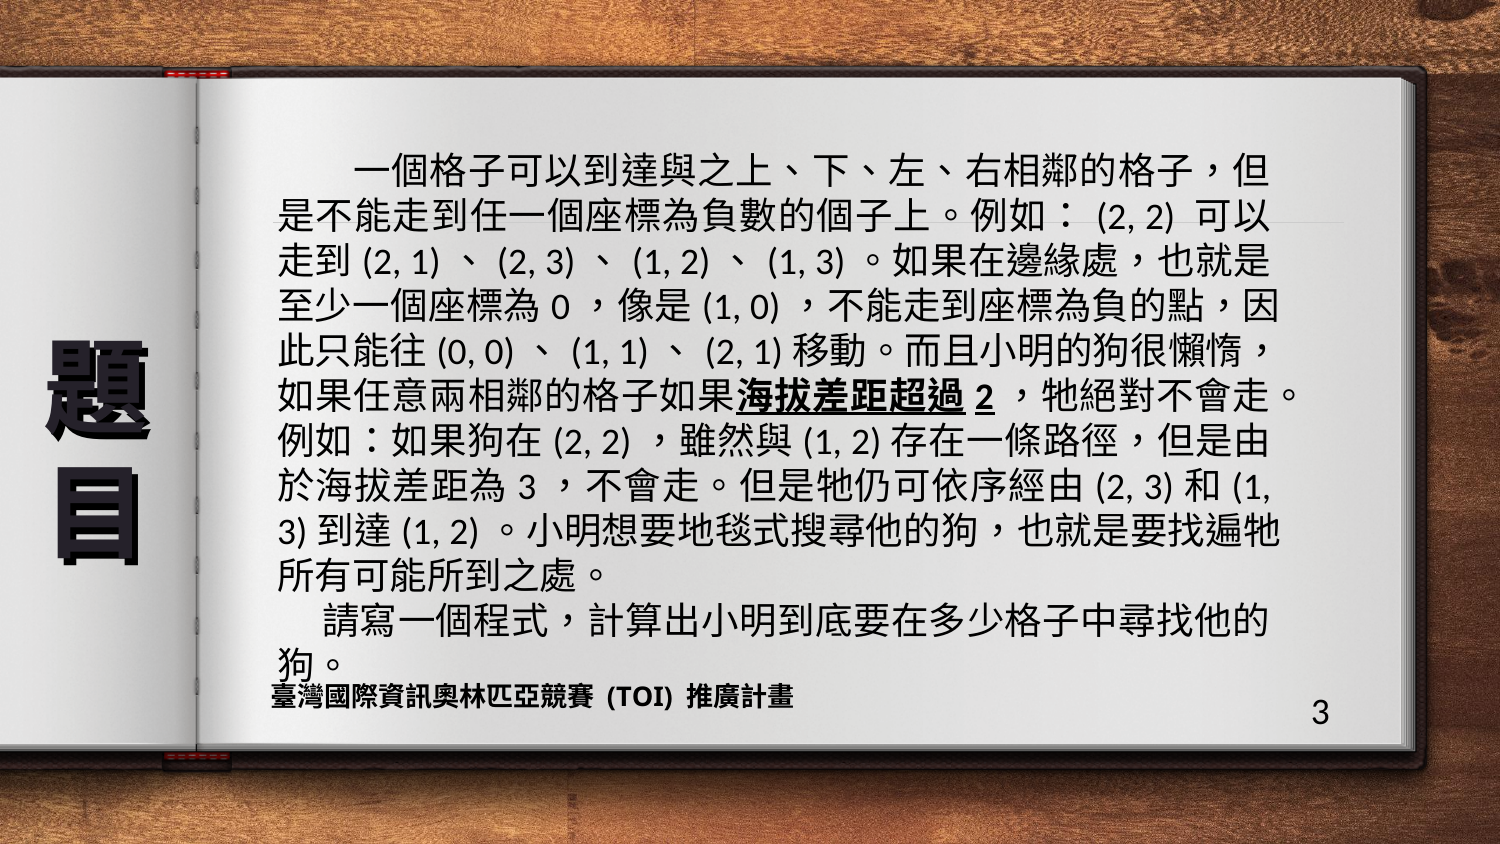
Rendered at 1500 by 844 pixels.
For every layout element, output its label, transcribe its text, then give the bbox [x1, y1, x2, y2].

title 題 目 [28, 306, 210, 552]
text_box 一個格子可以到達與之上、下、左、右相鄰的格子，但是不能走到任一個座標為負數的個子上。例如：(2, 2) 可以走到(2, 1)、(2, 3)、(1, 2)、(1, 3)。如果在邊緣處，也就是至少一個座標為0，像是(1, 0)，不能走到座標為負的點，因此只能往(0, 0)、(1, 1)、(2, 1)移動。而且小明的狗很懶惰，如果任意兩相鄰的格子如果海拔差距超過2，牠絕對不會走。例如：如果狗在(2, 2)，雖然與(1, 2)存在一條路徑，但是由於海拔差距為3，不會走。但是牠仍可依序經由(2, 3)和(1, 3)到達(1, 2)。小明想要地毯式搜尋他的狗，也就是要找遍牠所有可能所到之處。 請寫一個程式，計算出小明到底要在多少格子中尋找他的狗。 [262, 140, 1296, 785]
text_box 3 [1296, 672, 1386, 737]
